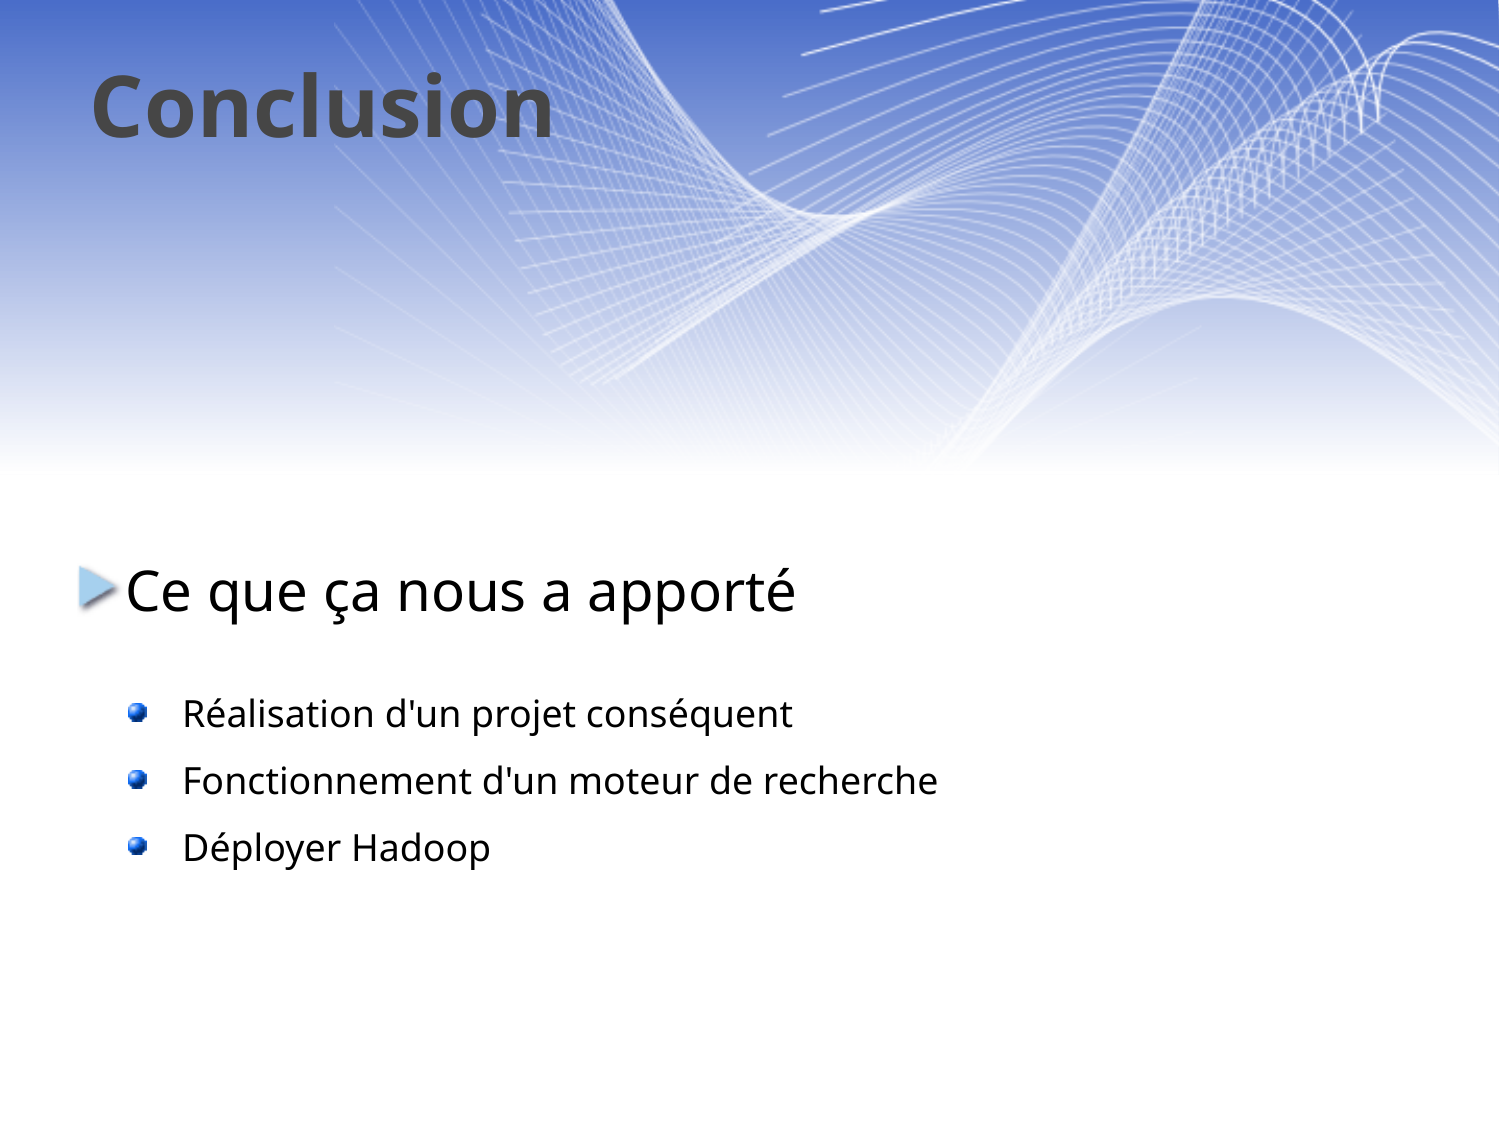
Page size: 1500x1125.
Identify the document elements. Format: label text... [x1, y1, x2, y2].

picture [334, 0, 1500, 1021]
title Conclusion [75, 45, 1425, 233]
list Ce que ça nous a apporté Réalisation d'un projet conséquent Fonctionnement d'un moteur de recherche Déployer Hadoop [43, 472, 1453, 945]
